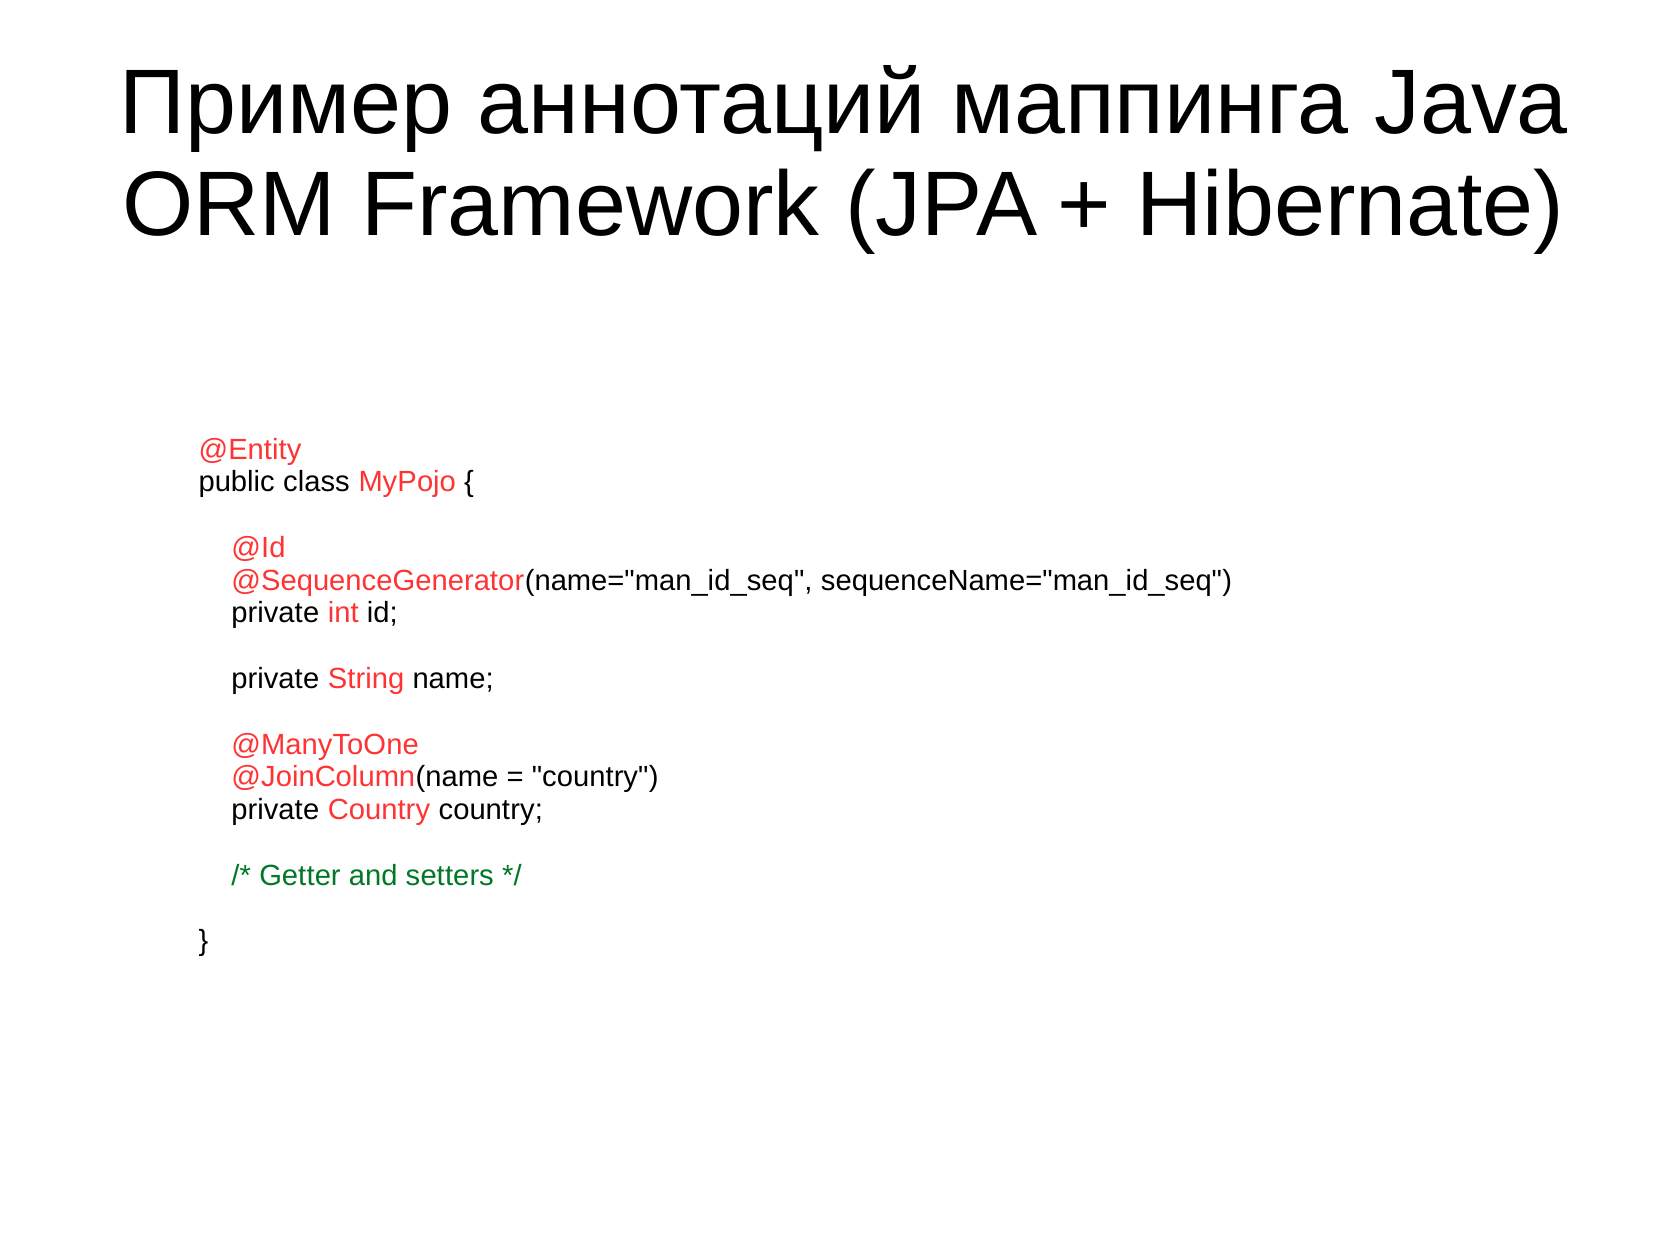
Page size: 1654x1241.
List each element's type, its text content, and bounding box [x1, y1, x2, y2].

text_box @Entity public class MyPojo { @Id @SequenceGenerator(name="man_id_seq", sequenceName="man_id_seq") private int id; private String name; @ManyToOne @JoinColumn(name = "country") private Country country; /* Getter and setters */ } [183, 425, 1536, 1132]
title Пример аннотаций маппинга Java ORM Framework (JPA + Hibernate) [82, 49, 1571, 257]
